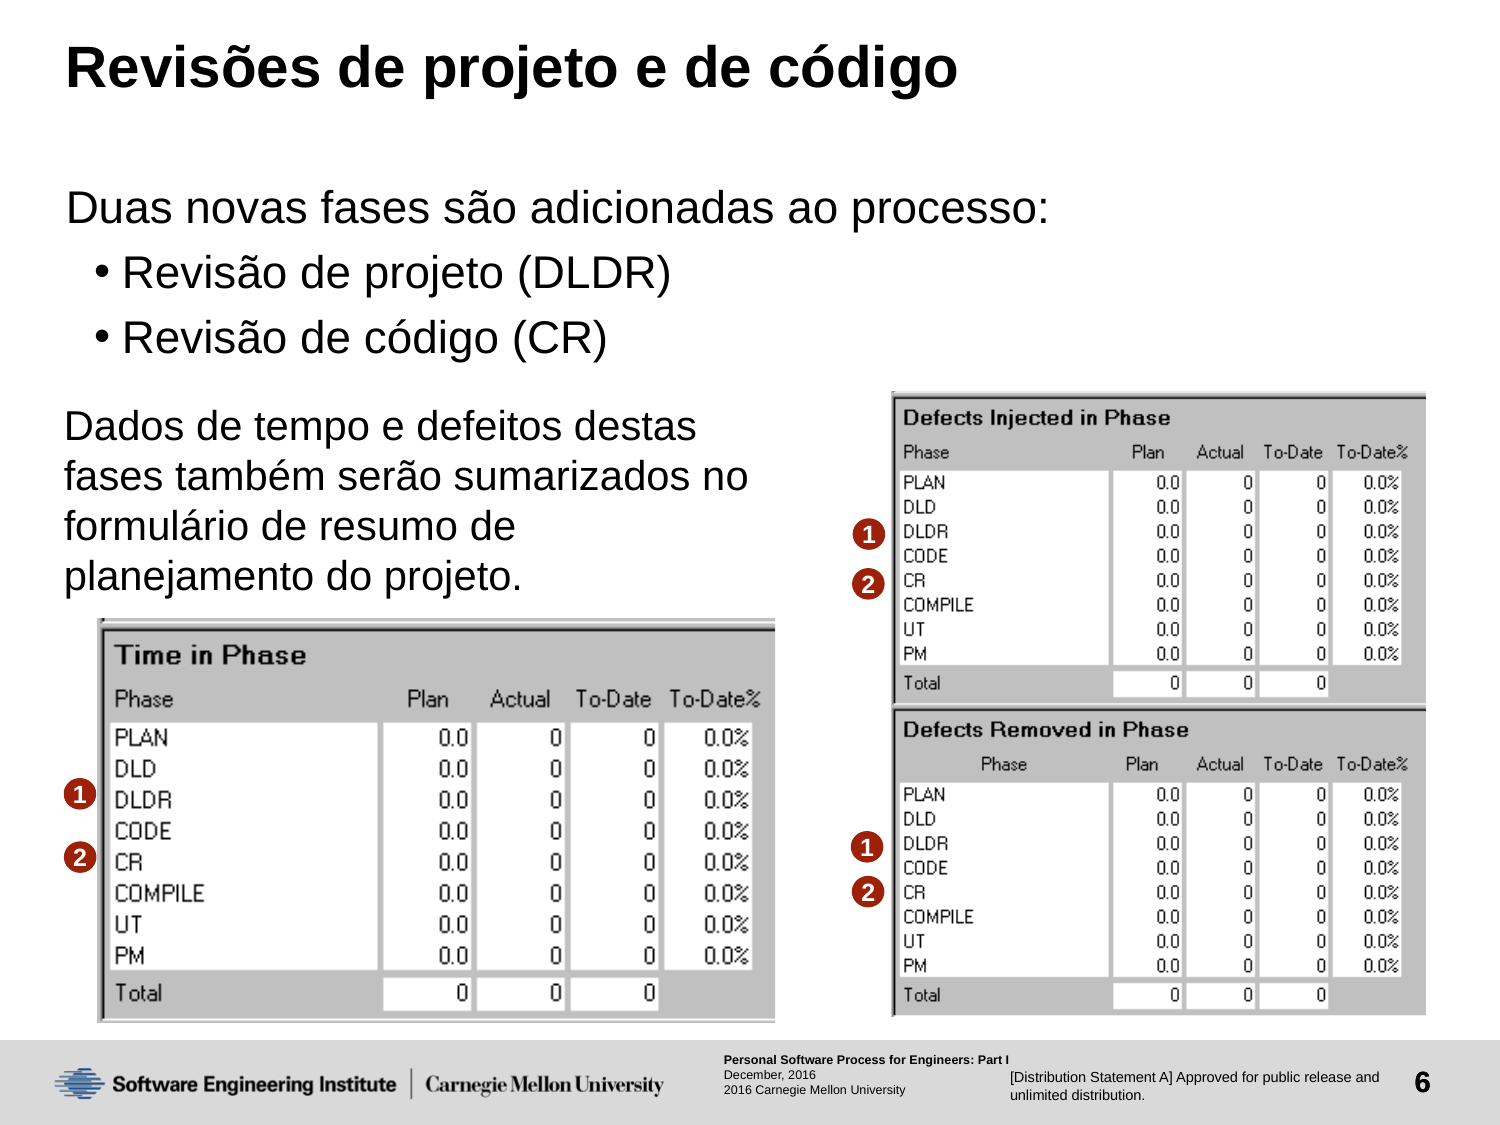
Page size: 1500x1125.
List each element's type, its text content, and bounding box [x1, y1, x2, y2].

picture [46, 1061, 673, 1104]
picture [63, 618, 776, 1024]
list Duas novas fases são adicionadas ao processo: Revisão de projeto (DLDR) Revisão de código (CR) [65, 177, 1431, 1000]
picture [850, 391, 1426, 1017]
text_box Dados de tempo e defeitos destas fases também serão sumarizados no formulário de resumo de planejamento do projeto. [63, 398, 775, 572]
title Revisões de projeto e de código [65, 37, 1313, 148]
